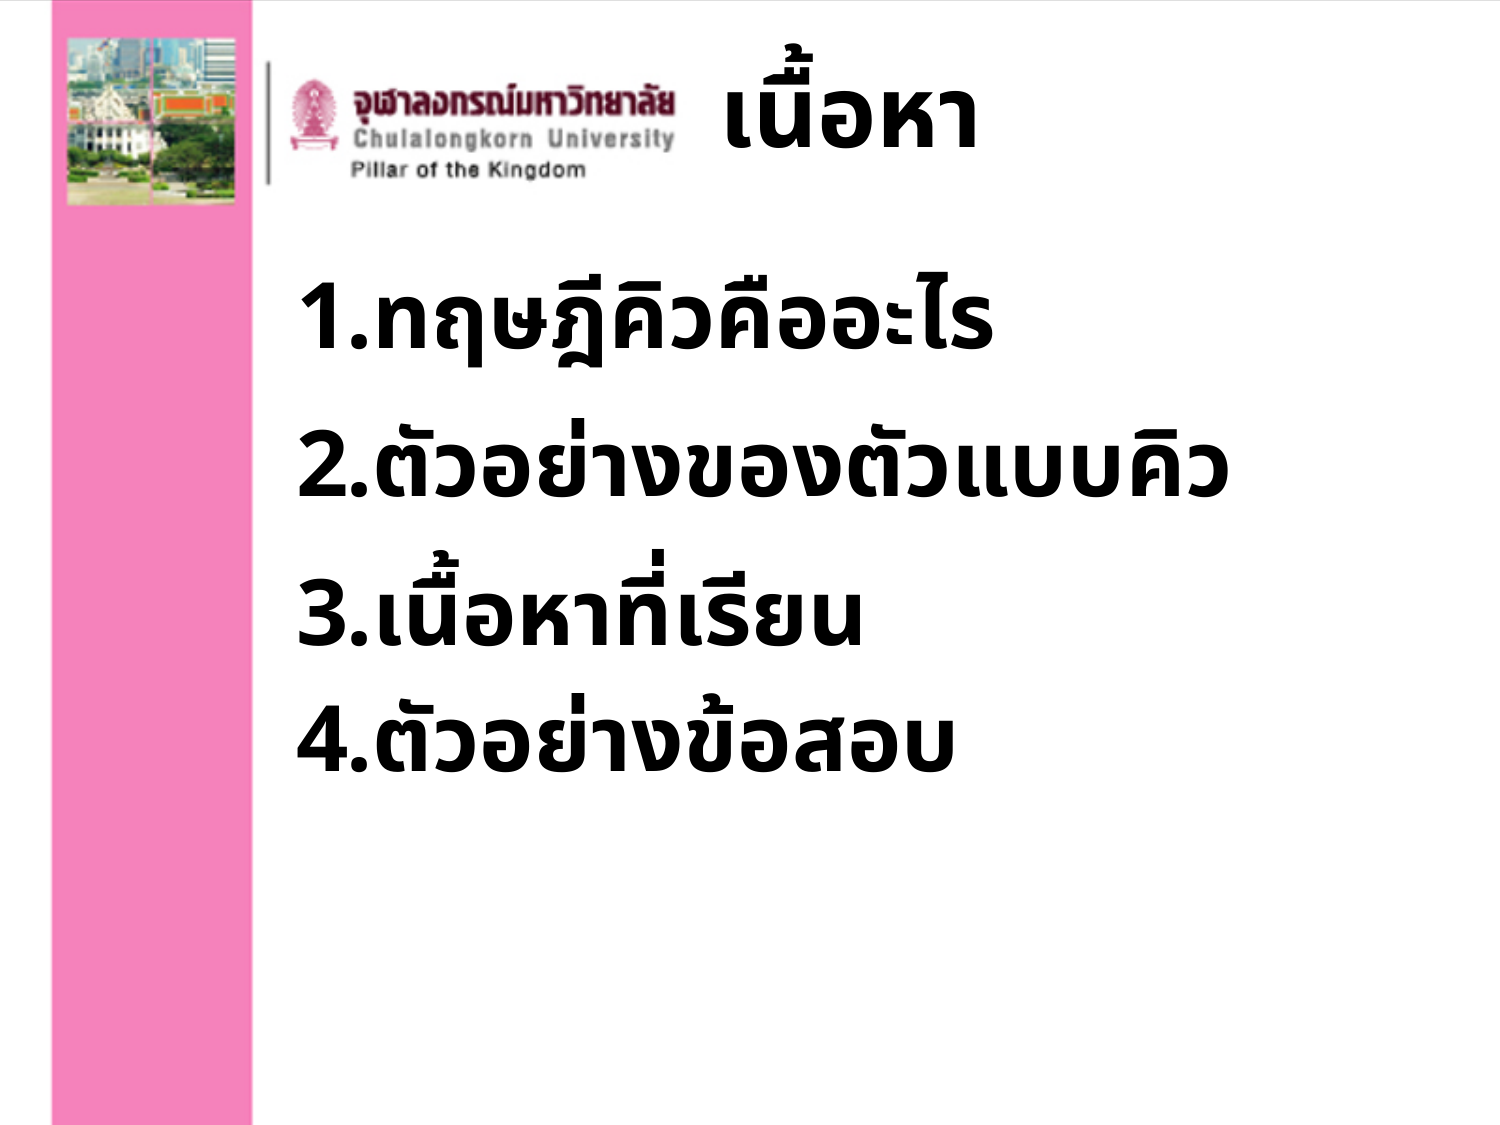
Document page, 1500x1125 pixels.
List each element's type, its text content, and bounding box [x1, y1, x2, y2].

text_box เนื้อหา [704, 18, 1470, 197]
list ทฤษฎีคิวคืออะไร ตัวอย่างของตัวแบบคิว เนื้อหาที่เรียน ตัวอย่างข้อสอบ [281, 224, 1486, 1110]
picture [0, 0, 1500, 1125]
